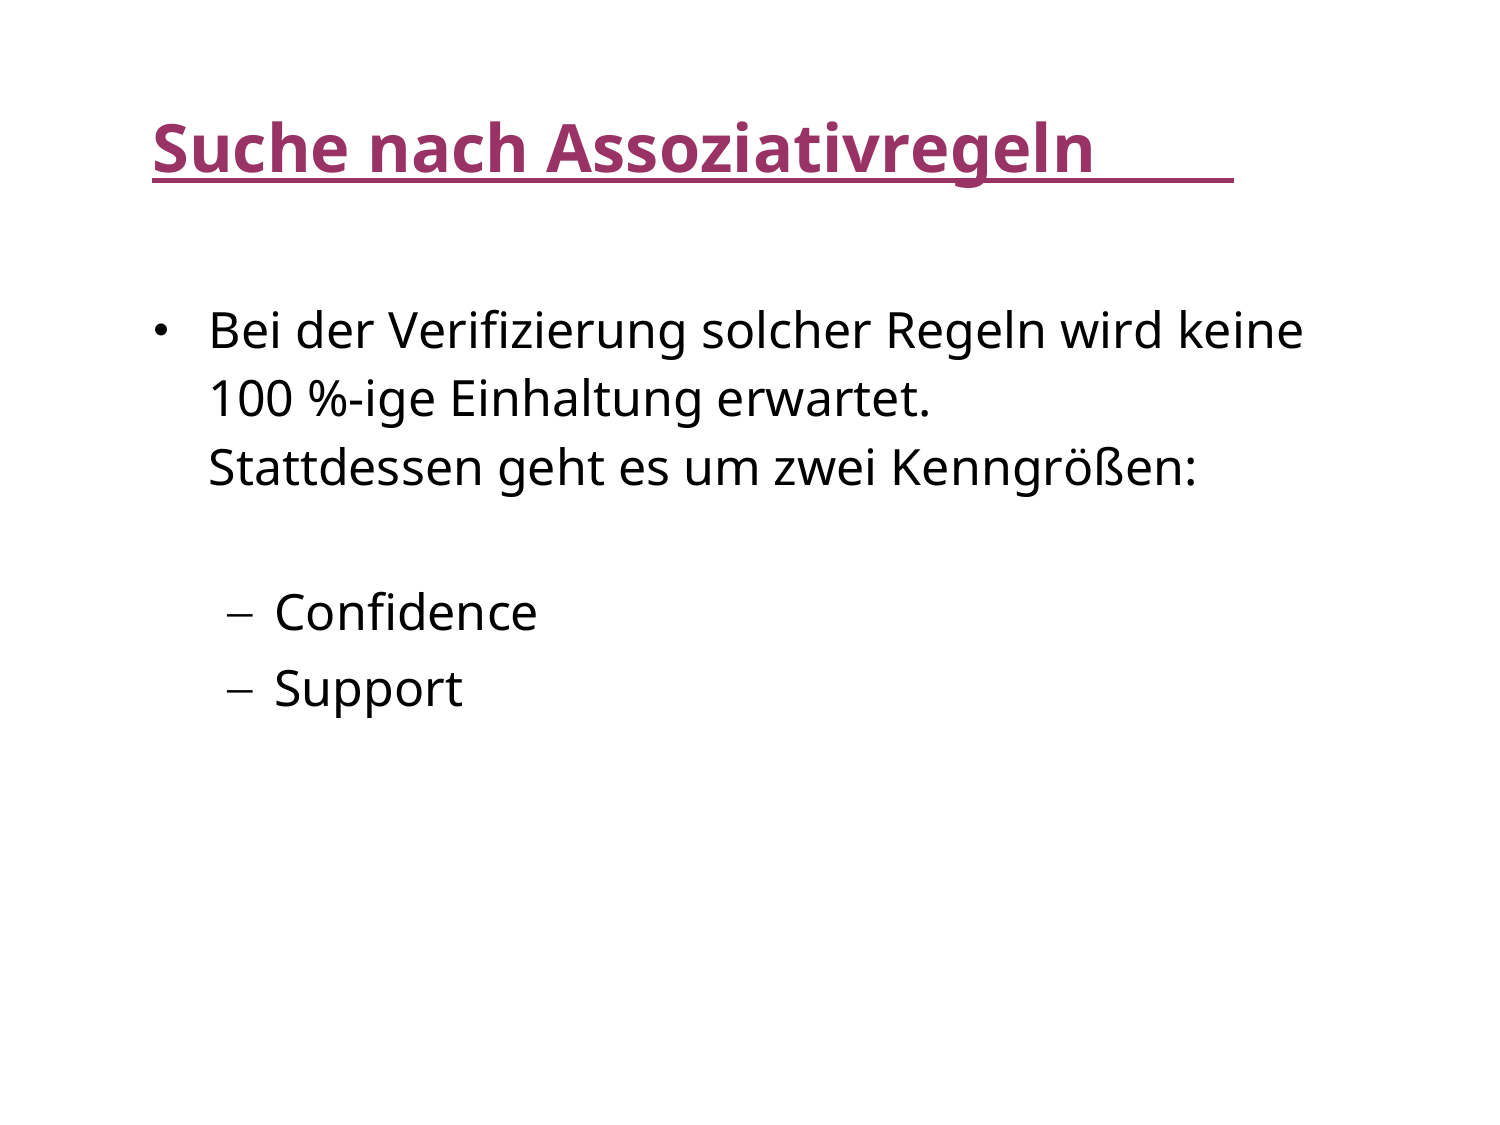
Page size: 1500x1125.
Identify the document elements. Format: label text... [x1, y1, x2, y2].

list Bei der Verifizierung solcher Regeln wird keine 100 %-ige Einhaltung erwartet. Stattdessen geht es um zwei Kenngrößen: Confidence Support [137, 287, 1413, 963]
title Suche nach Assoziativregeln [137, 56, 1413, 238]
